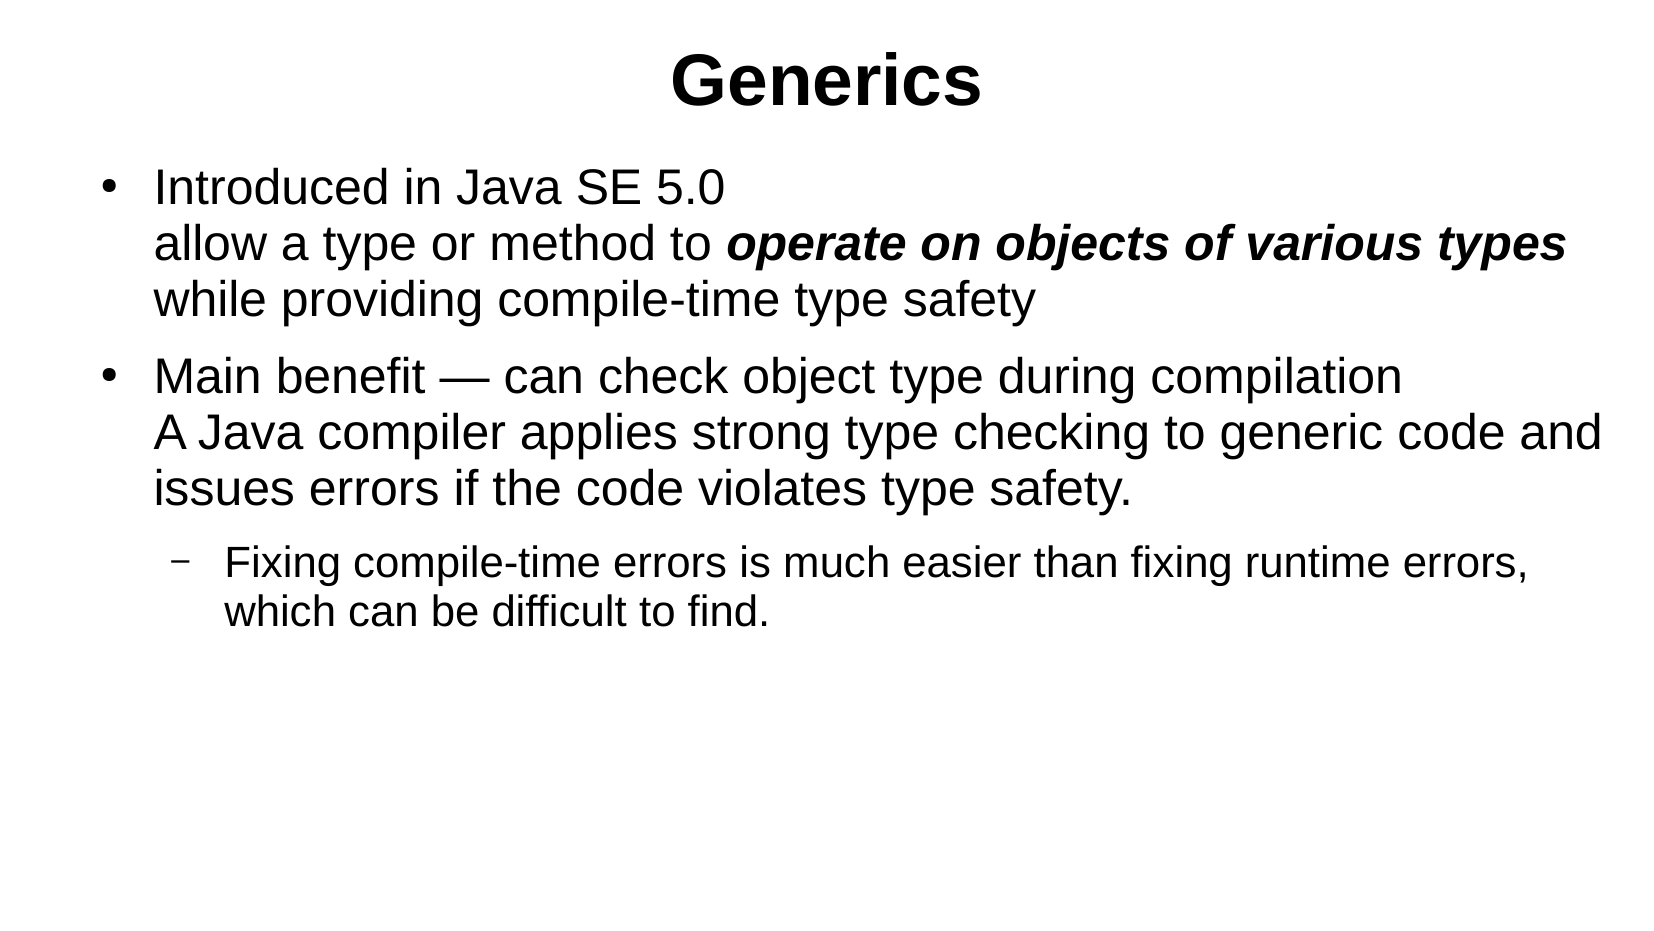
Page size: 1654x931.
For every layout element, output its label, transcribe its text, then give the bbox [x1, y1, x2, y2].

list Introduced in Java SE 5.0 allow a type or method to operate on objects of various types while providing compile-time type safety Main benefit — can check object type during compilation A Java compiler applies strong type checking to generic code and issues errors if the code violates type safety. Fixing compile-time errors is much easier than fixing runtime errors, which can be difficult to find. [82, 159, 1607, 904]
title Generics [82, 26, 1571, 133]
